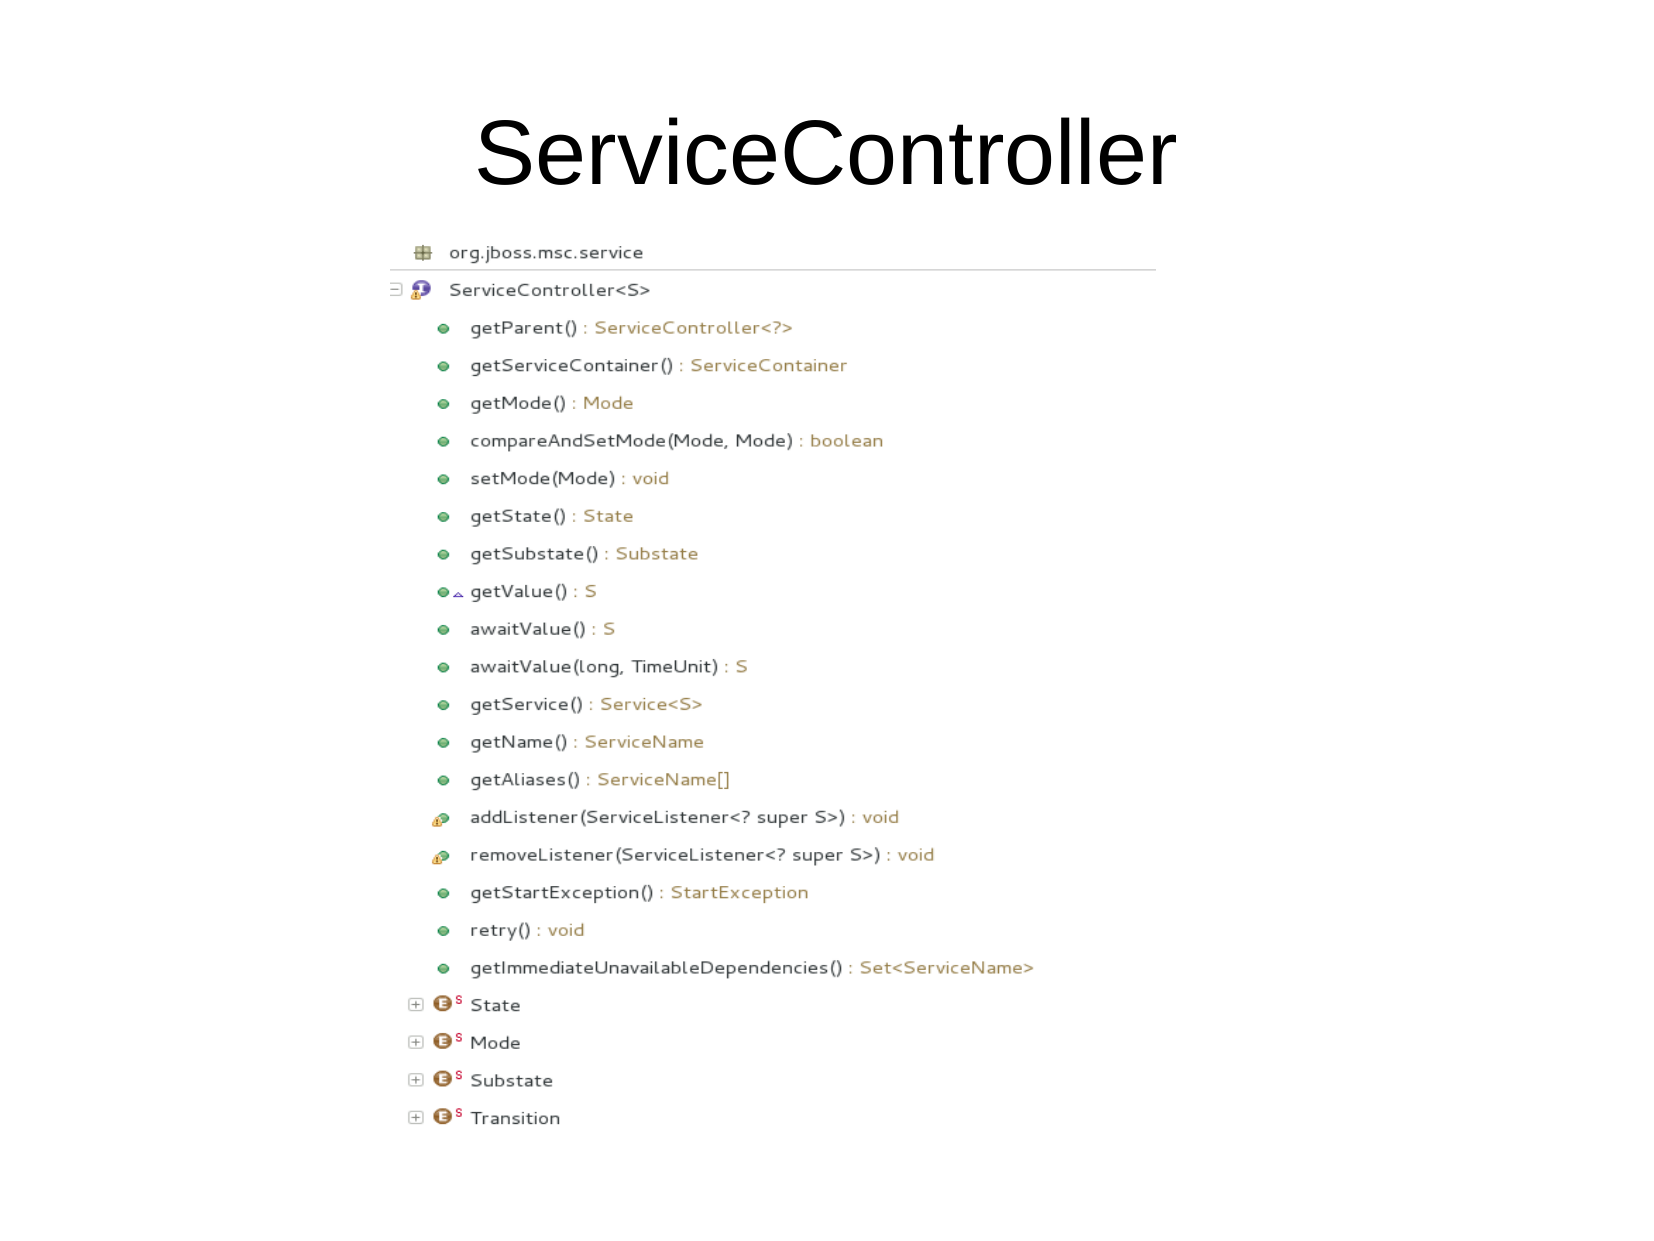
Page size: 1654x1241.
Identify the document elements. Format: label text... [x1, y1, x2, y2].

picture [390, 239, 1156, 1174]
title ServiceController [82, 49, 1571, 257]
